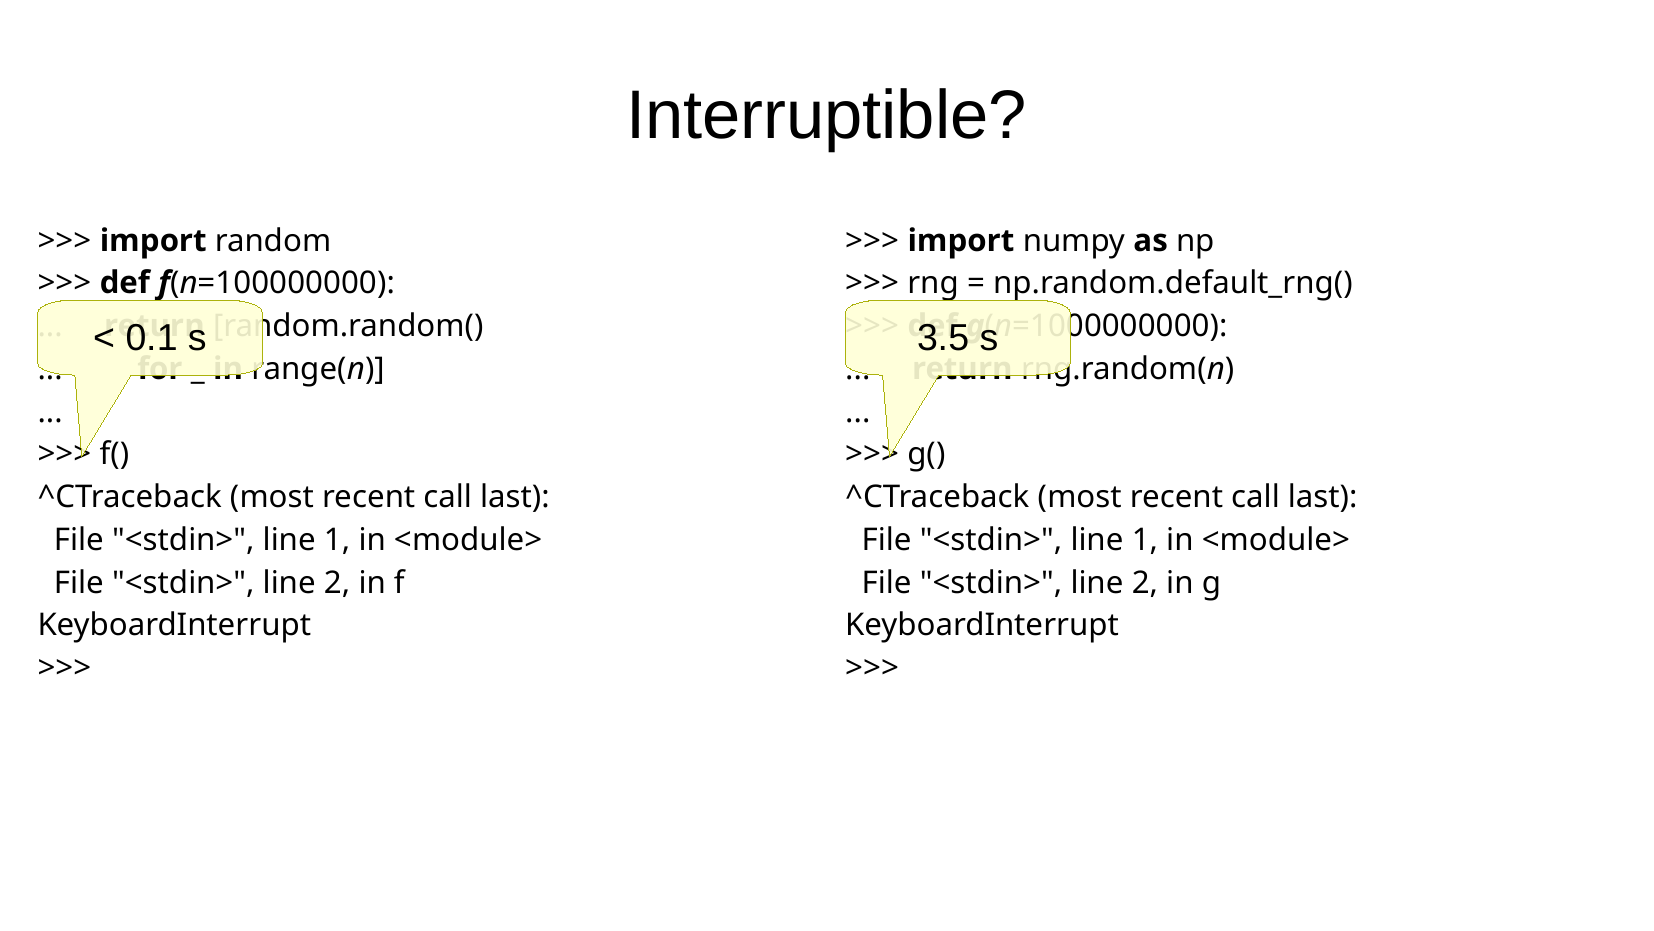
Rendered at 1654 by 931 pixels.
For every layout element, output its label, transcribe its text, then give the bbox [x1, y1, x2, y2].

text_box < 0.1 s [37, 300, 263, 457]
title Interruptible? [82, 37, 1571, 193]
list >>> import random >>> def f(n=100000000): ... return [random.random() ... for _ in range(n)] ... >>> f() ^CTraceback (most recent call last): File "<stdin>", line 1, in <module> File "<stdin>", line 2, in f KeyboardInterrupt >>> [37, 217, 809, 758]
text_box 3.5 s [845, 300, 1071, 457]
list >>> import numpy as np >>> rng = np.random.default_rng() >>> def g(n=1000000000): ... return rng.random(n) ... >>> g() ^CTraceback (most recent call last): File "<stdin>", line 1, in <module> File "<stdin>", line 2, in g KeyboardInterrupt >>> [845, 217, 1613, 758]
